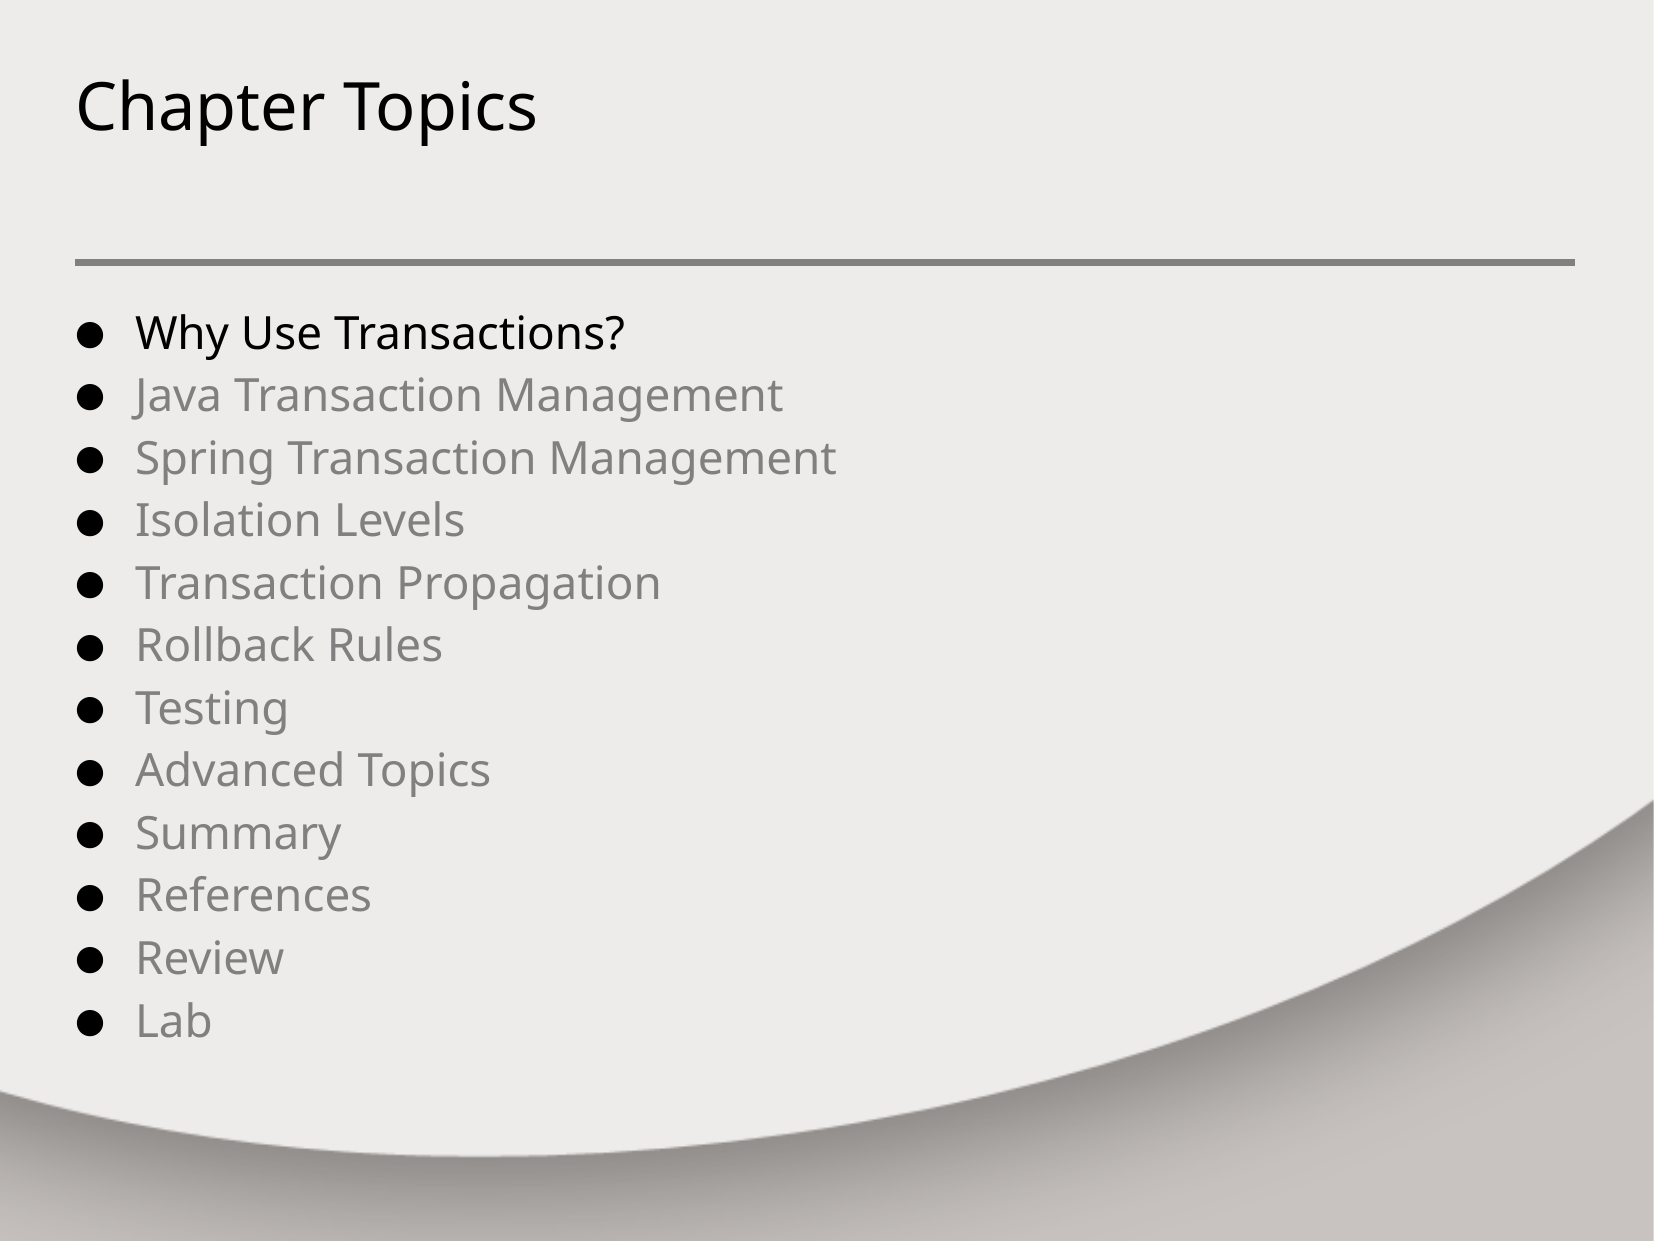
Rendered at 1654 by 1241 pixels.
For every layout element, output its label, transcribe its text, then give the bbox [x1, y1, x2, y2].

title Chapter Topics [75, 75, 1576, 226]
list Why Use Transactions? Java Transaction Management Spring Transaction Management Isolation Levels Transaction Propagation Rollback Rules Testing Advanced Topics Summary References Review Lab [75, 300, 1576, 1163]
picture [0, 0, 1654, 1241]
